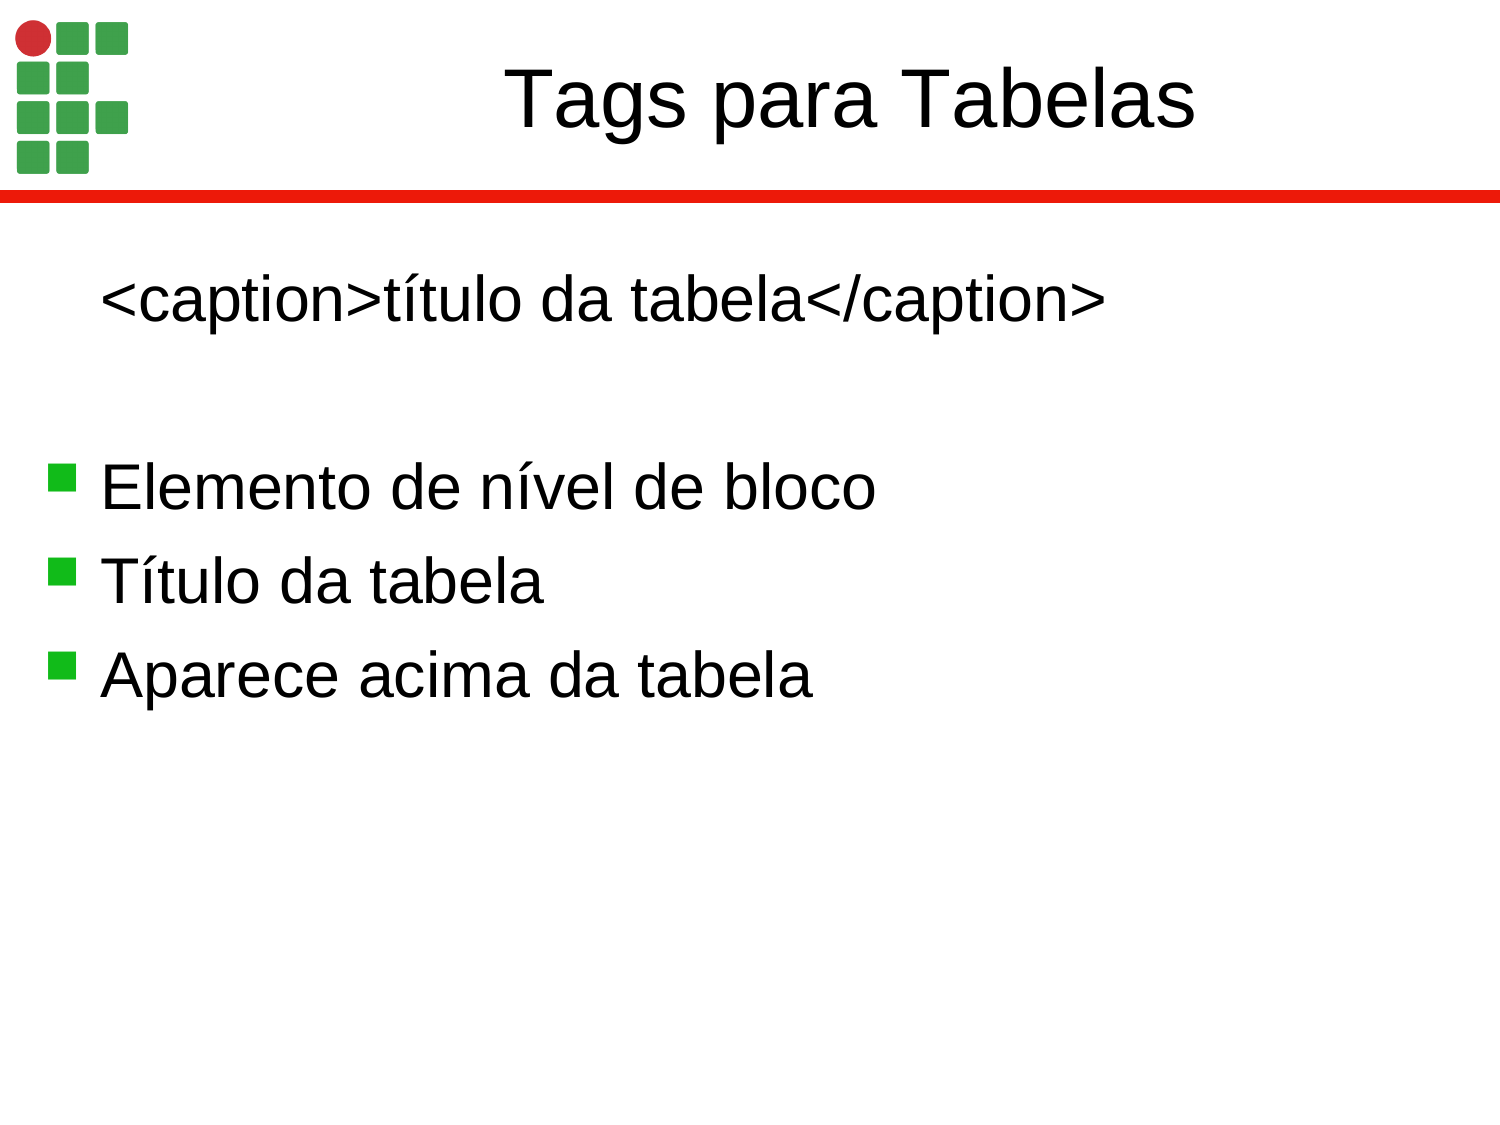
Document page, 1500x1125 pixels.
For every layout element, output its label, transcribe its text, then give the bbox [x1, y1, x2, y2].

title Tags para Tabelas [230, 0, 1471, 202]
list <caption>título da tabela</caption> Elemento de nível de bloco Título da tabela Aparece acima da tabela [29, 207, 1471, 1087]
picture [14, 16, 130, 178]
